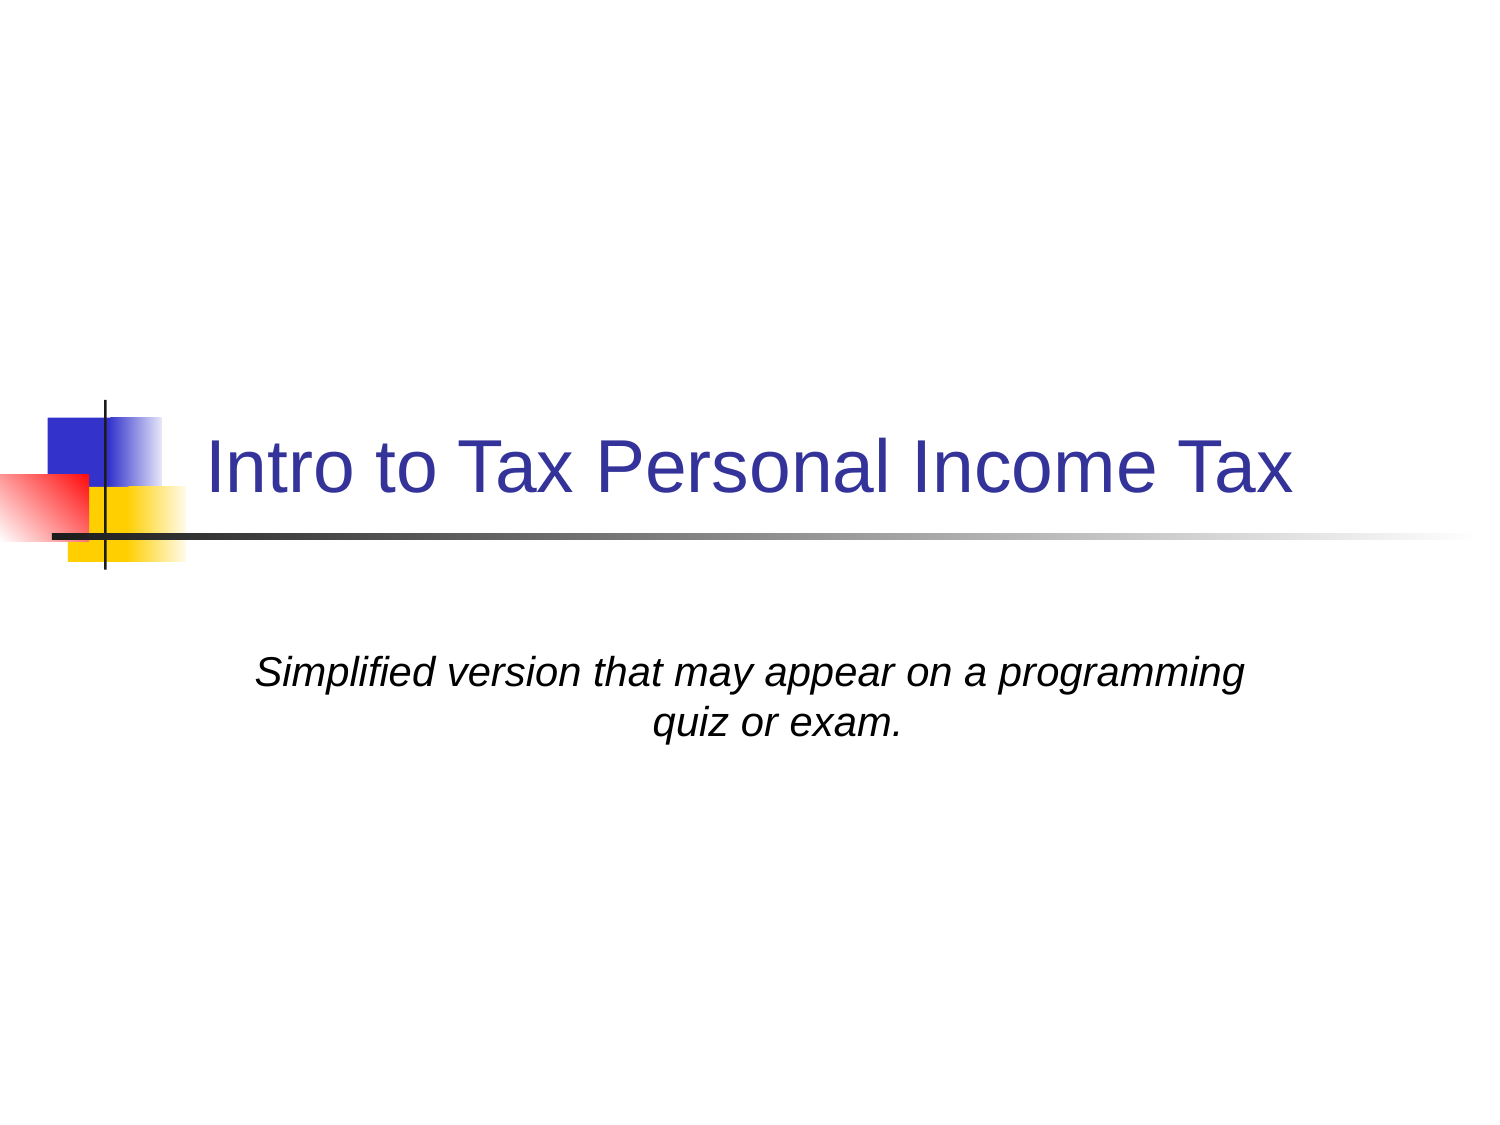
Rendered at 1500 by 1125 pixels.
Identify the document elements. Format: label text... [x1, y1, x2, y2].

subtitle Simplified version that may appear on a programming quiz or exam. [225, 637, 1276, 925]
title Intro to Tax Personal Income Tax [150, 274, 1351, 515]
